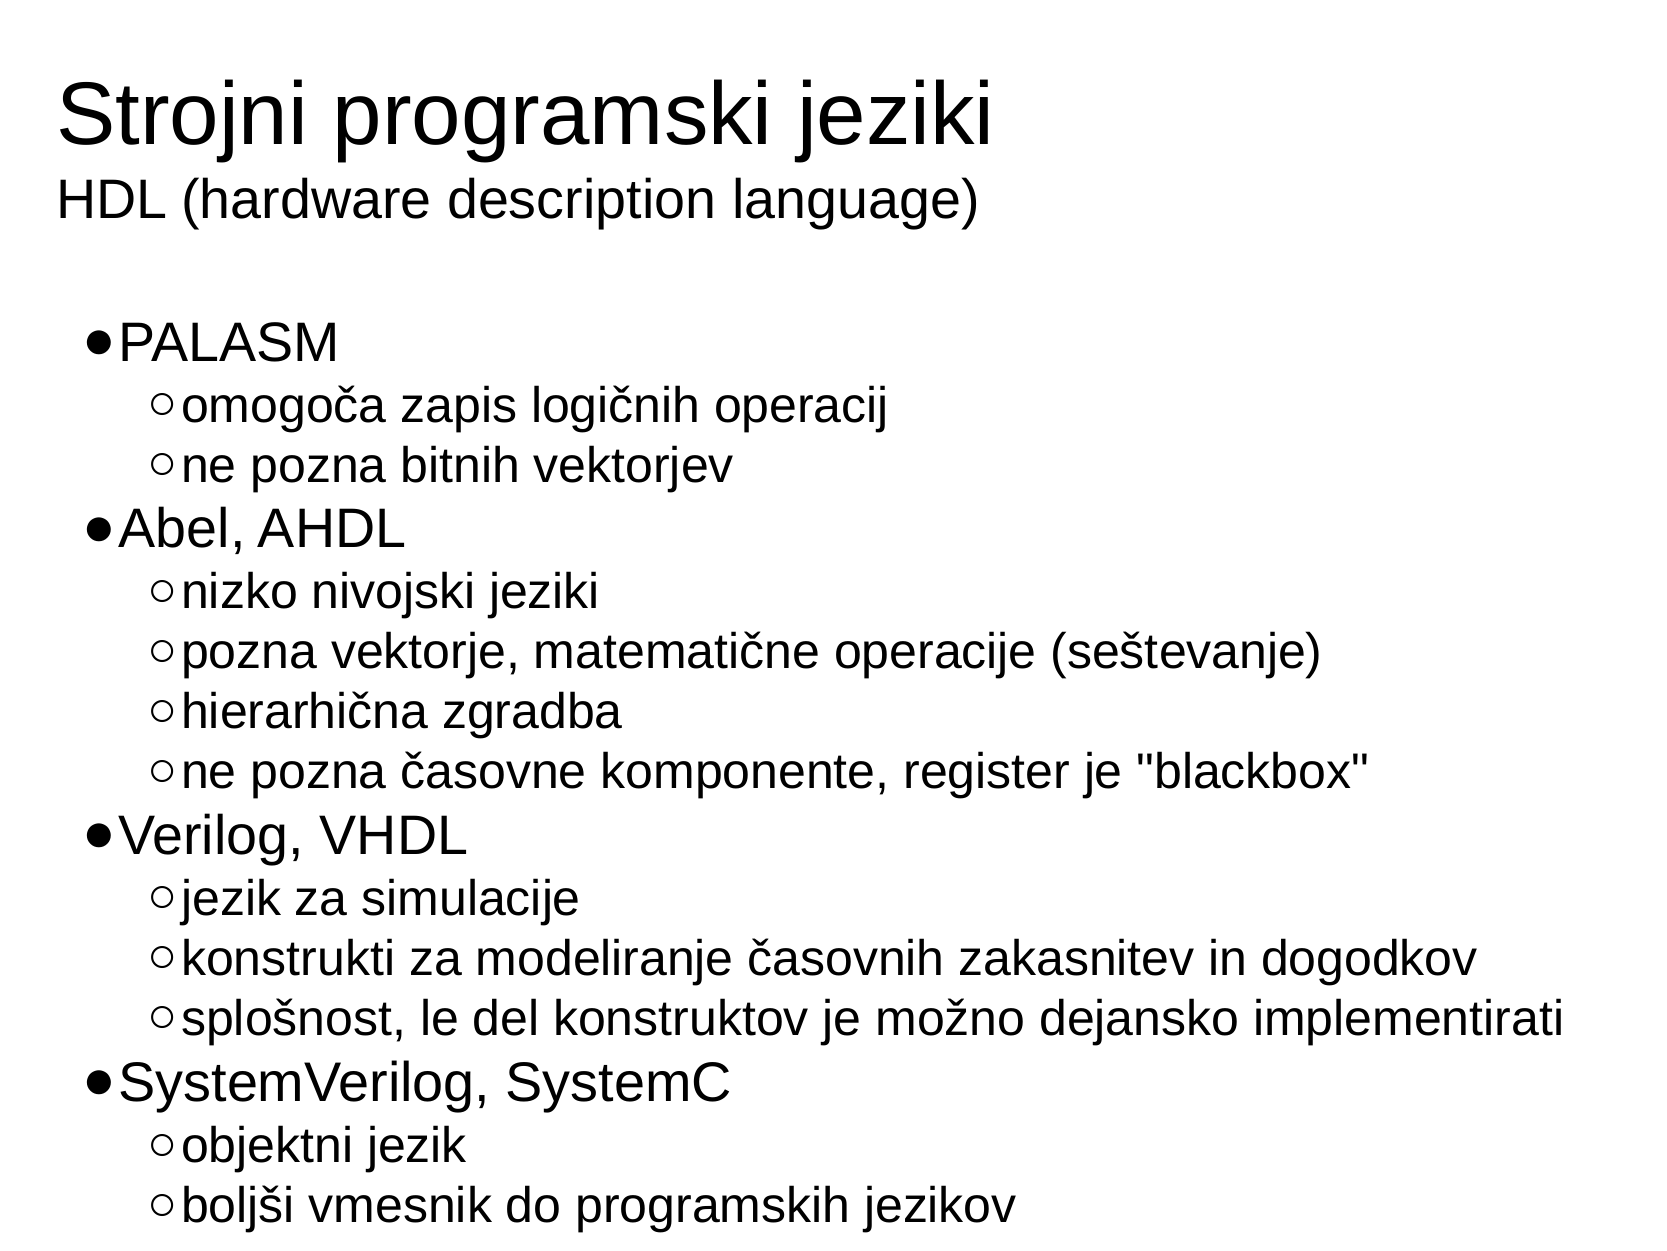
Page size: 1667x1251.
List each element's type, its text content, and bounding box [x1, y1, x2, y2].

title Strojni programski jeziki HDL (hardware description language) [49, 49, 1628, 230]
list PALASM omogoča zapis logičnih operacij ne pozna bitnih vektorjev Abel, AHDL nizko nivojski jeziki pozna vektorje, matematične operacije (seštevanje) hierarhična zgradba ne pozna časovne komponente, register je "blackbox" Verilog, VHDL jezik za simulacije konstrukti za modeliranje časovnih zakasnitev in dogodkov splošnost, le del konstruktov je možno dejansko implementirati SystemVerilog, SystemC objektni jezik boljši vmesnik do programskih jezikov [49, 299, 1628, 1212]
